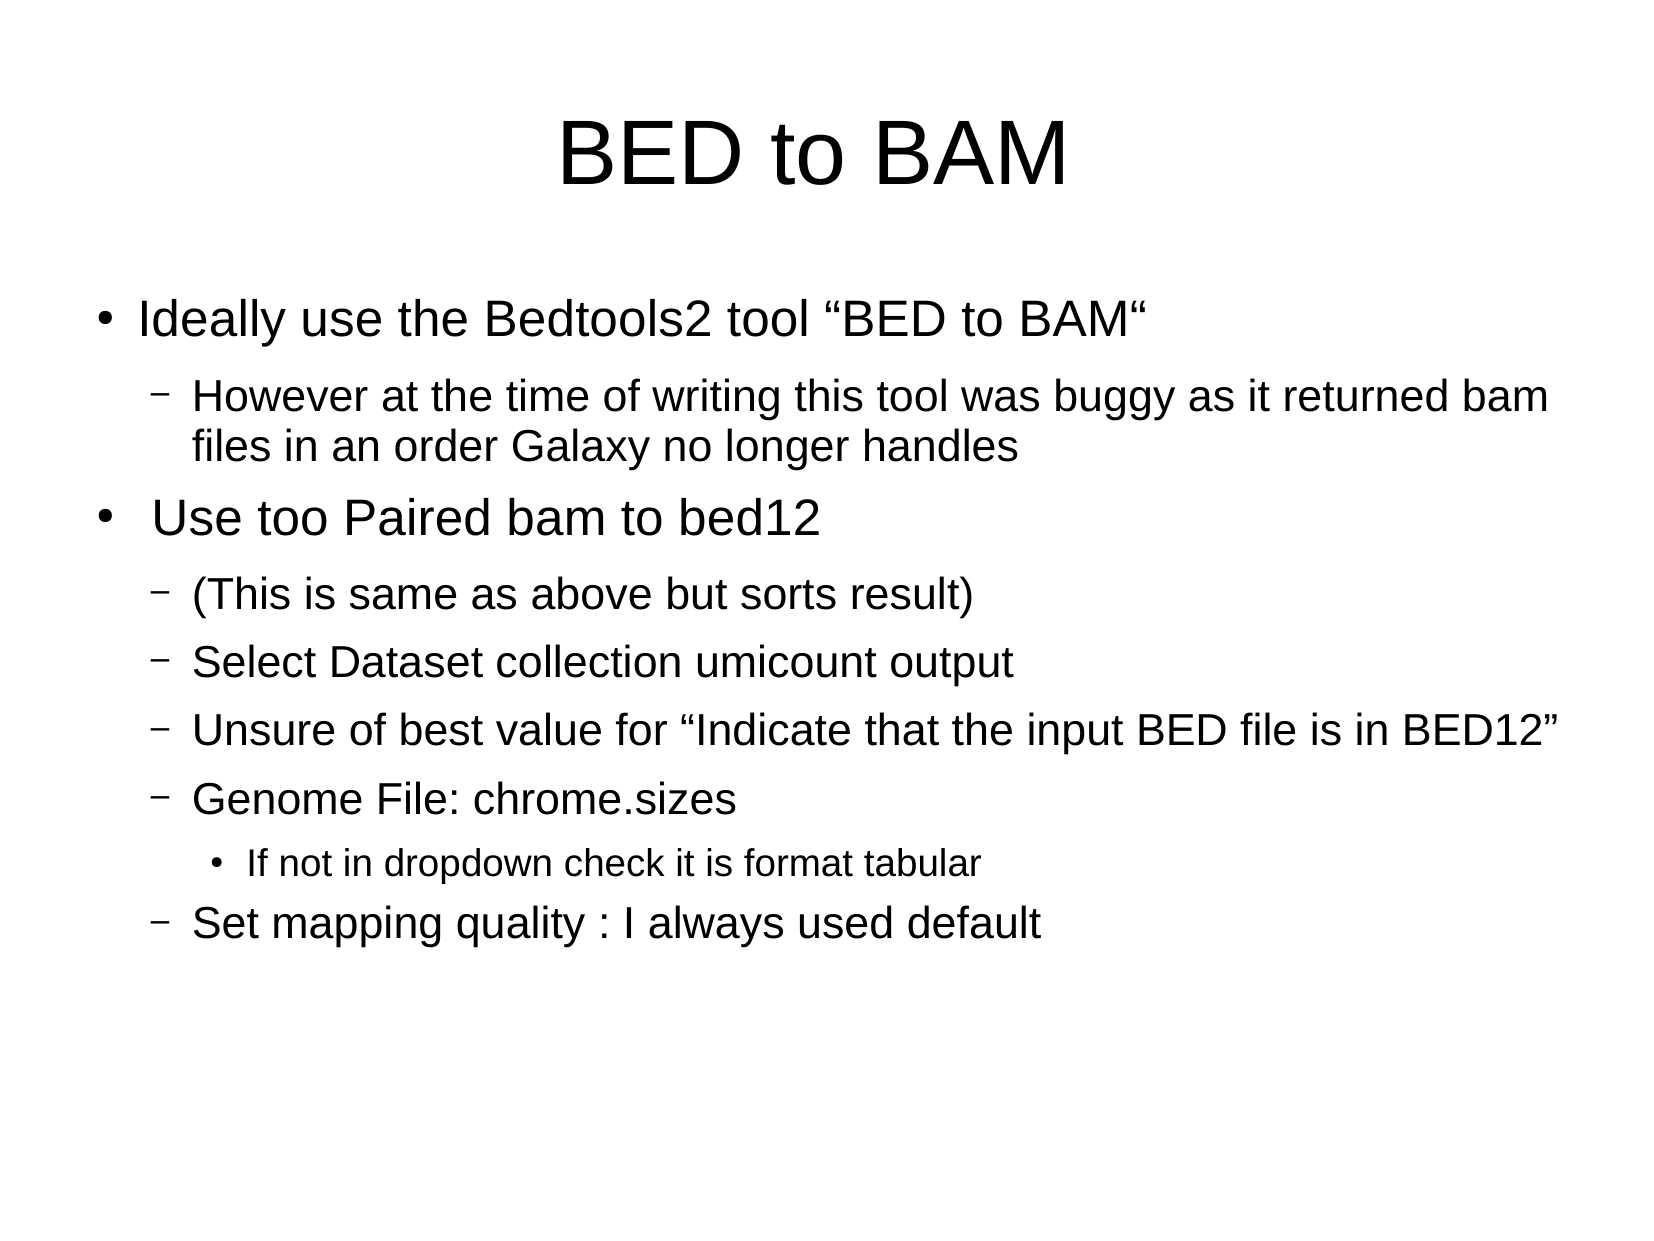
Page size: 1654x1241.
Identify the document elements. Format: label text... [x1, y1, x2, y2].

list Ideally use the Bedtools2 tool “BED to BAM“ However at the time of writing this tool was buggy as it returned bam files in an order Galaxy no longer handles Use too Paired bam to bed12 (This is same as above but sorts result) Select Dataset collection umicount output Unsure of best value for “Indicate that the input BED file is in BED12” Genome File: chrome.sizes If not in dropdown check it is format tabular Set mapping quality : I always used default [82, 290, 1571, 1010]
title BED to BAM [82, 49, 1571, 257]
